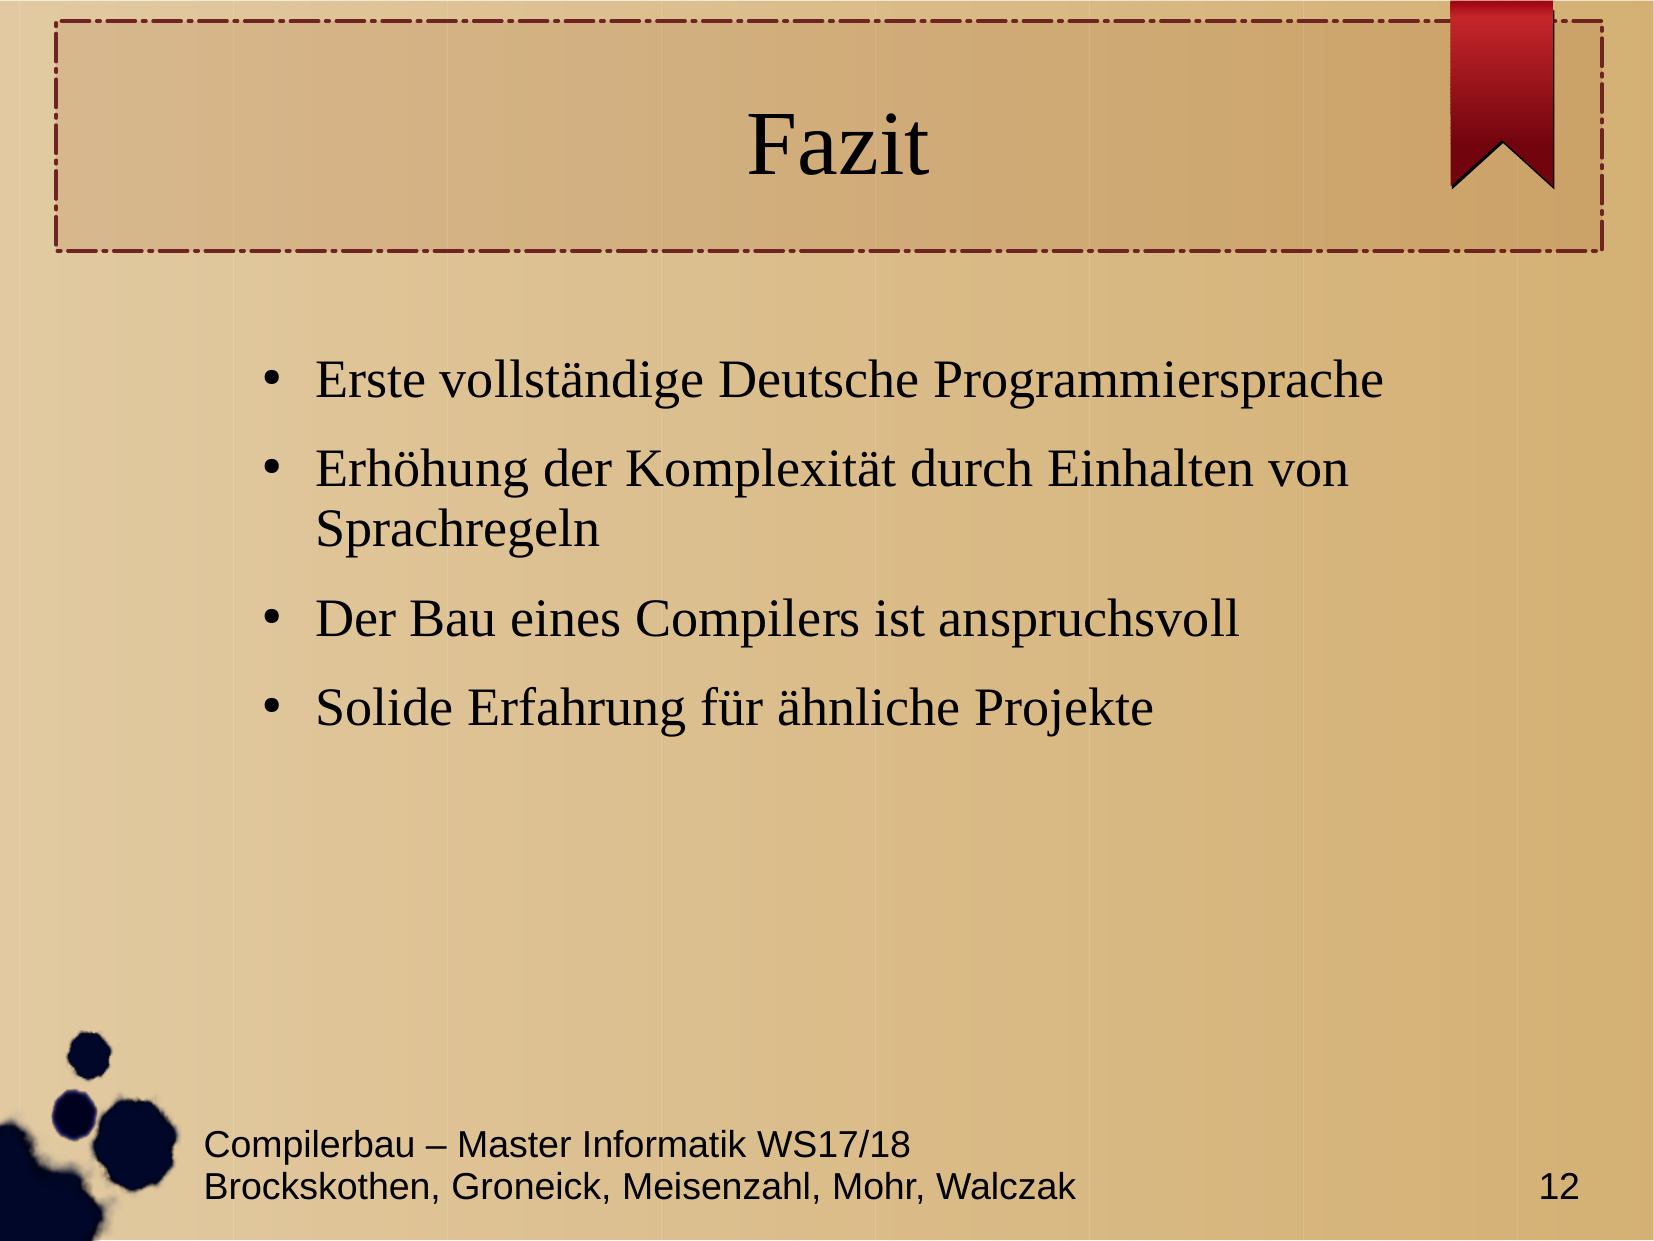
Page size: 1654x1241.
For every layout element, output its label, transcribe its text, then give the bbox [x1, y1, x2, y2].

title Fazit [82, 47, 1595, 229]
list Erste vollständige Deutsche Programmiersprache Erhöhung der Komplexität durch Einhalten von Sprachregeln Der Bau eines Compilers ist anspruchsvoll Solide Erfahrung für ähnliche Projekte [165, 348, 1465, 969]
